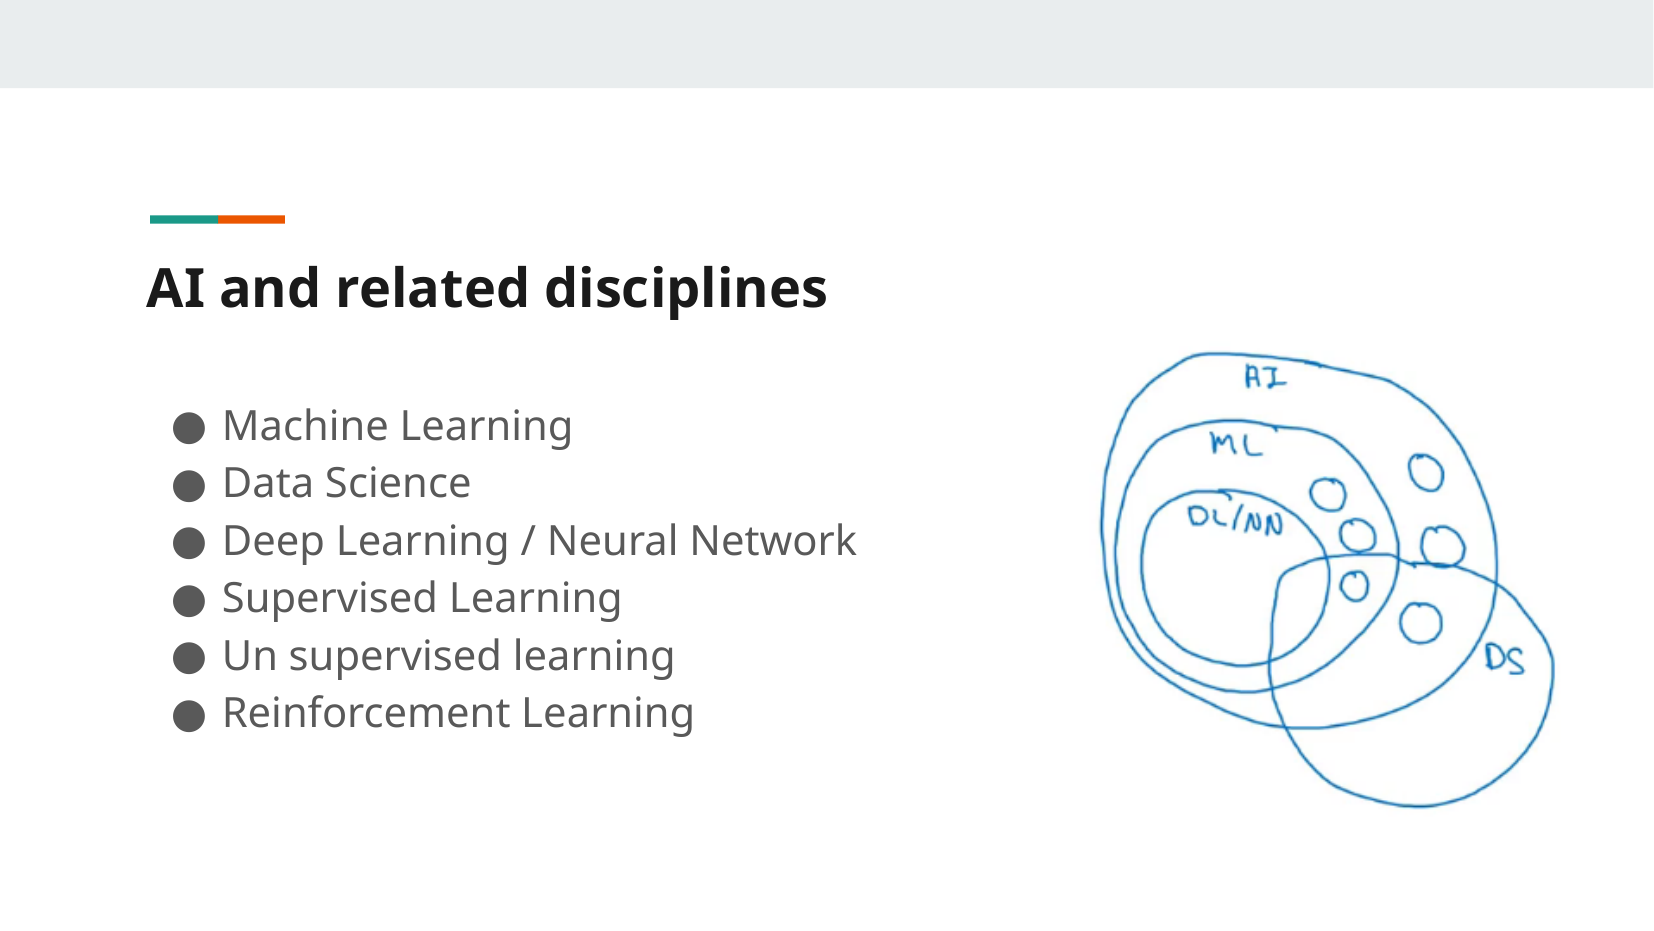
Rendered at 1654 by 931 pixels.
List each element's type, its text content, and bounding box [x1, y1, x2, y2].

list Machine Learning Data Science Deep Learning / Neural Network Supervised Learning Un supervised learning Reinforcement Learning [131, 375, 1089, 785]
picture [1089, 339, 1581, 818]
title AI and related disciplines [131, 238, 1523, 336]
